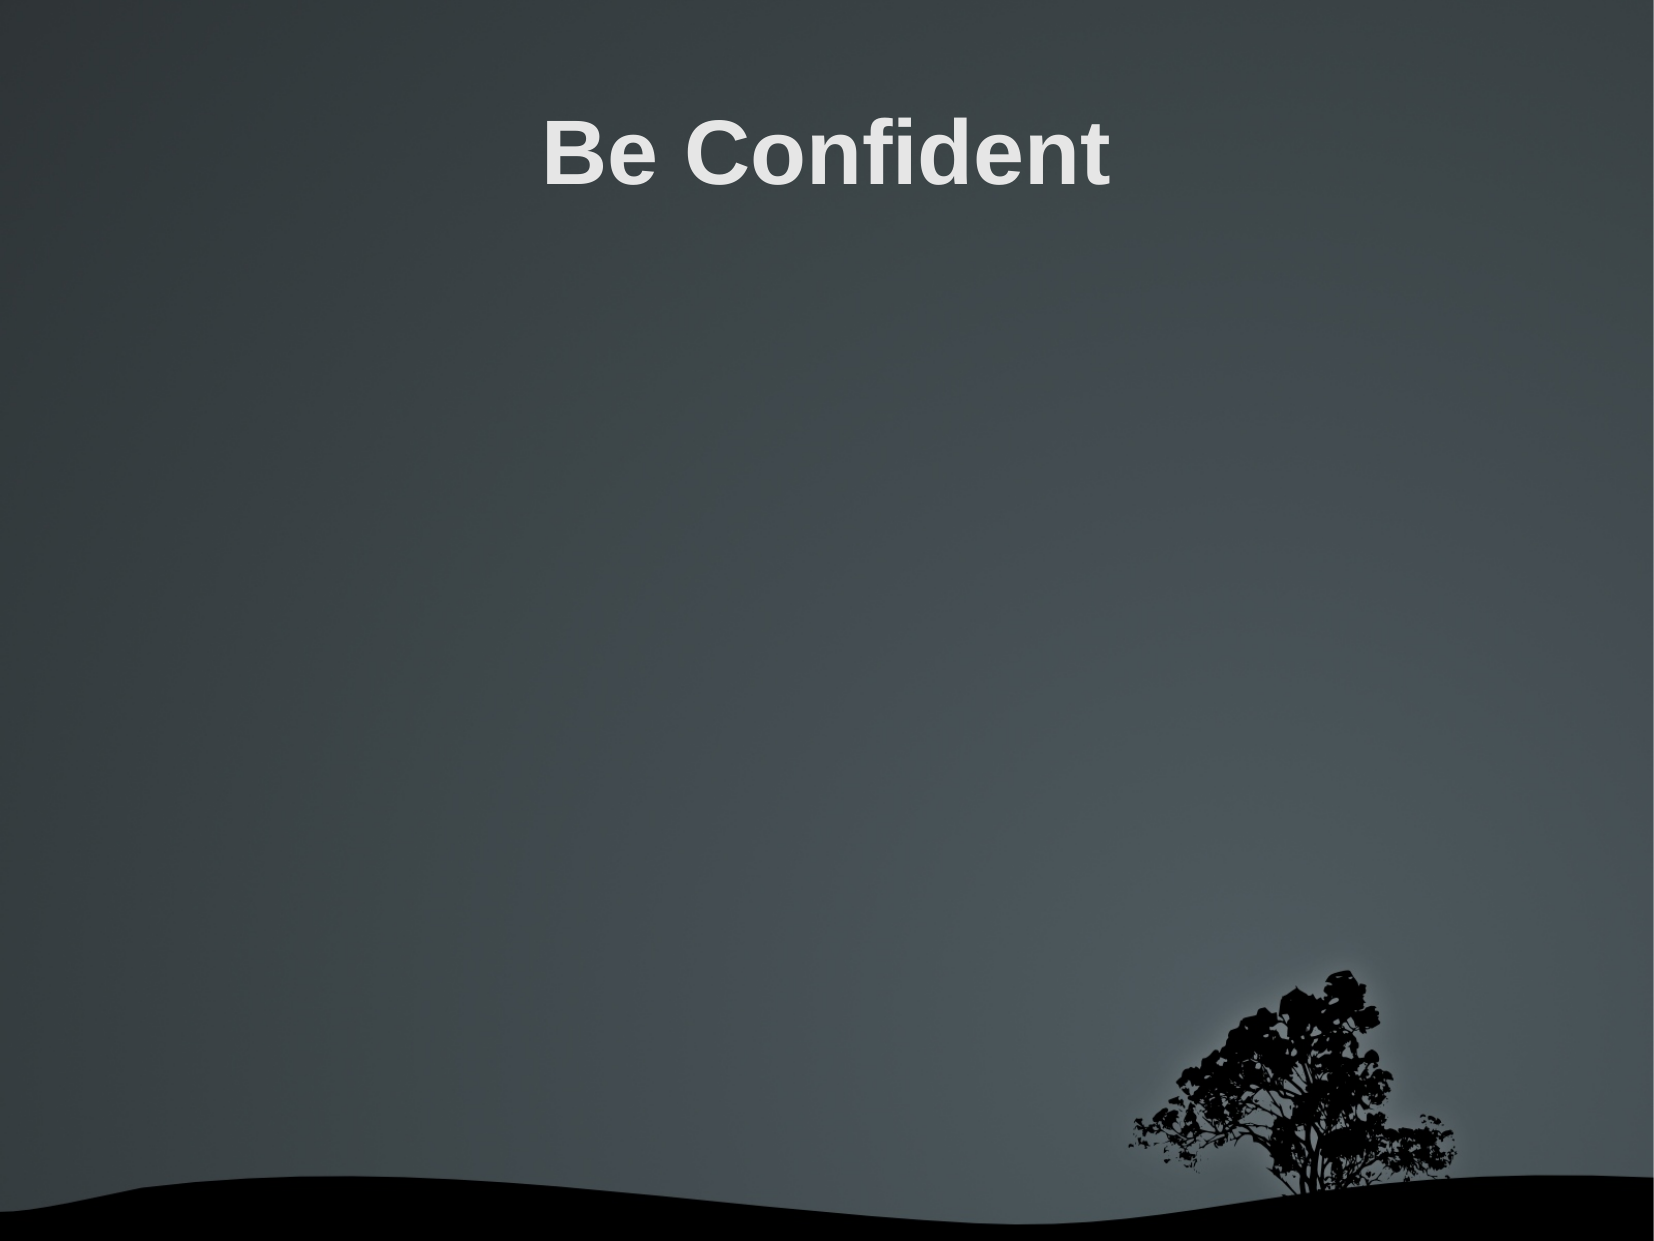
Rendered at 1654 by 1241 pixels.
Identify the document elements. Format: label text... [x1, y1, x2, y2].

picture [0, 0, 1654, 1241]
title Be Confident [82, 49, 1571, 257]
